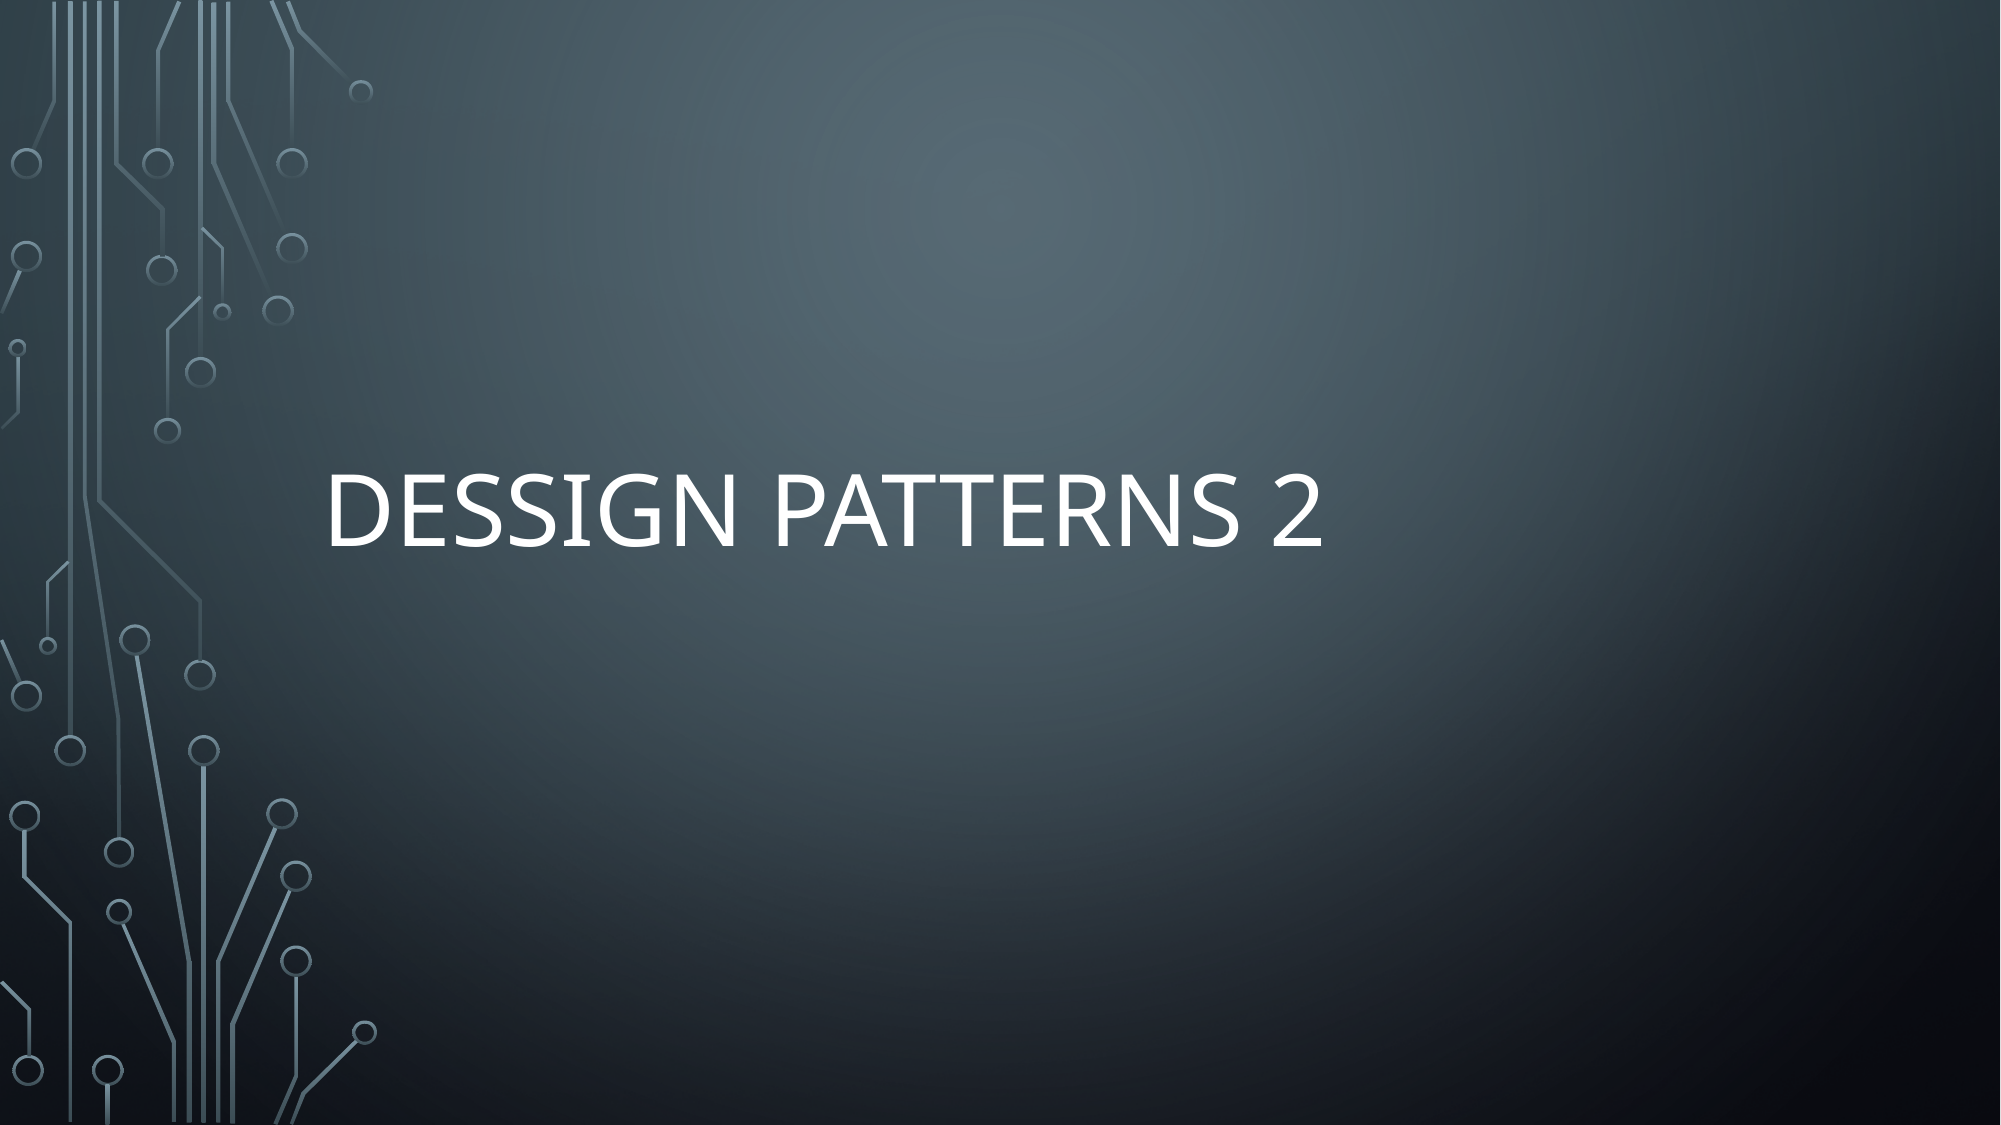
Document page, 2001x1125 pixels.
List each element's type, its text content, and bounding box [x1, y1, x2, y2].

title Dessign Patterns 2 [307, 184, 1750, 576]
